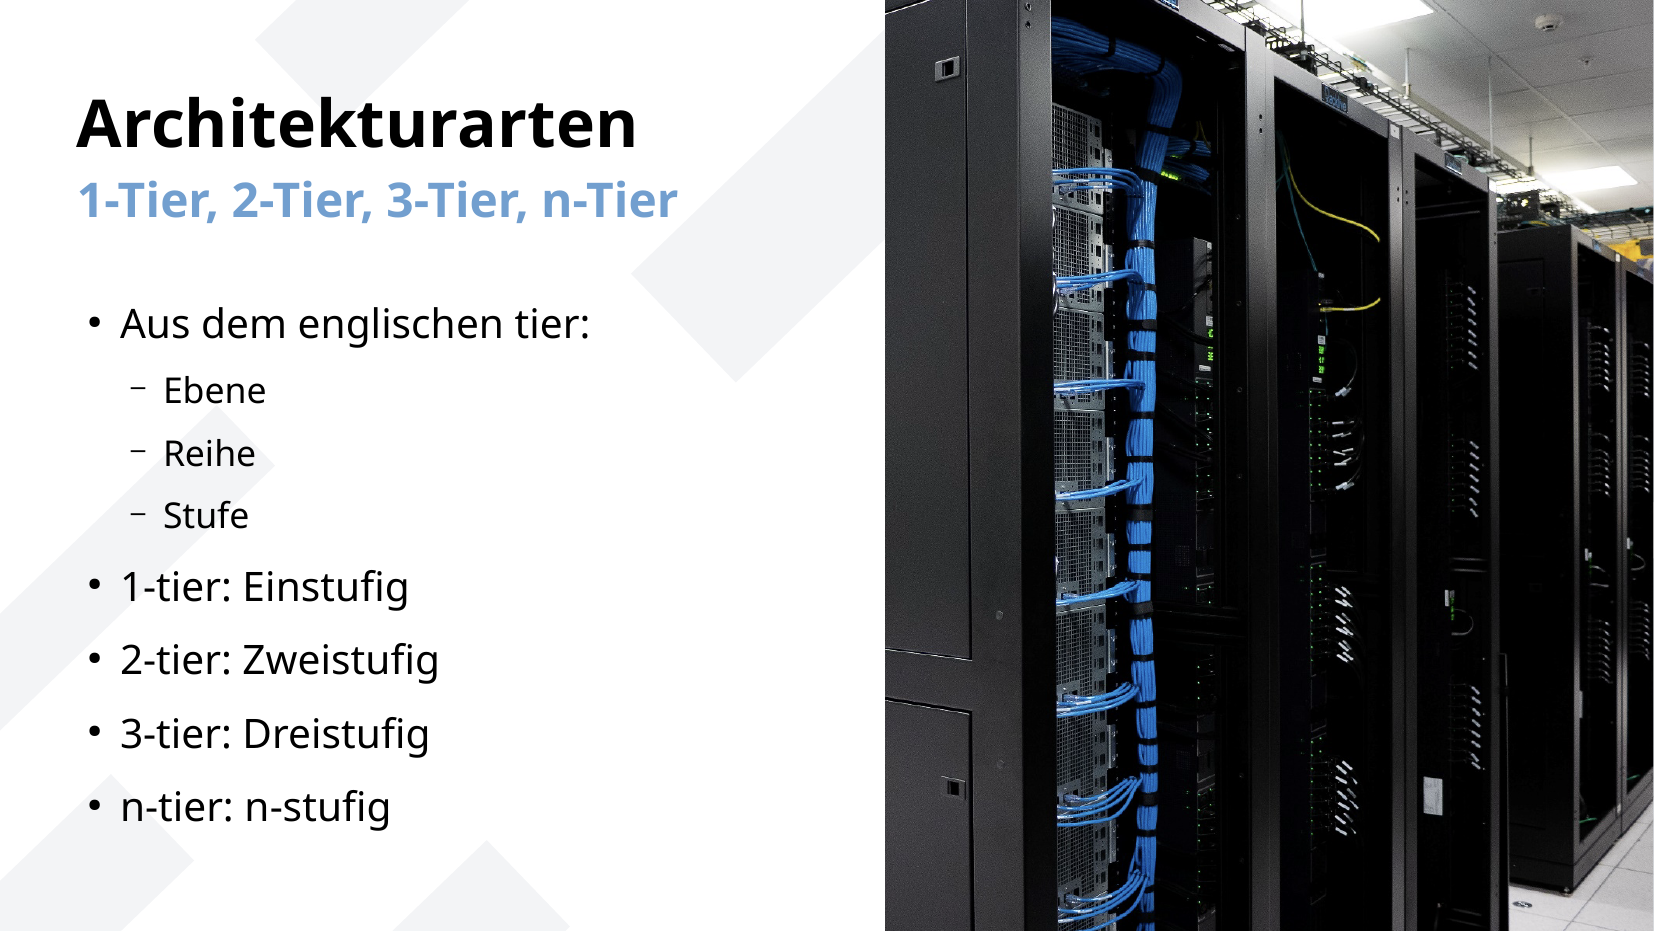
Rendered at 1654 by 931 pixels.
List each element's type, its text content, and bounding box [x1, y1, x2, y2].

title Architekturarten 1-Tier, 2-Tier, 3-Tier, n-Tier [76, 76, 885, 233]
list Aus dem englischen tier: Ebene Reihe Stufe 1-tier: Einstufig 2-tier: Zweistufig 3-tier: Dreistufig n-tier: n-stufig [76, 295, 885, 835]
picture [885, 0, 1654, 931]
